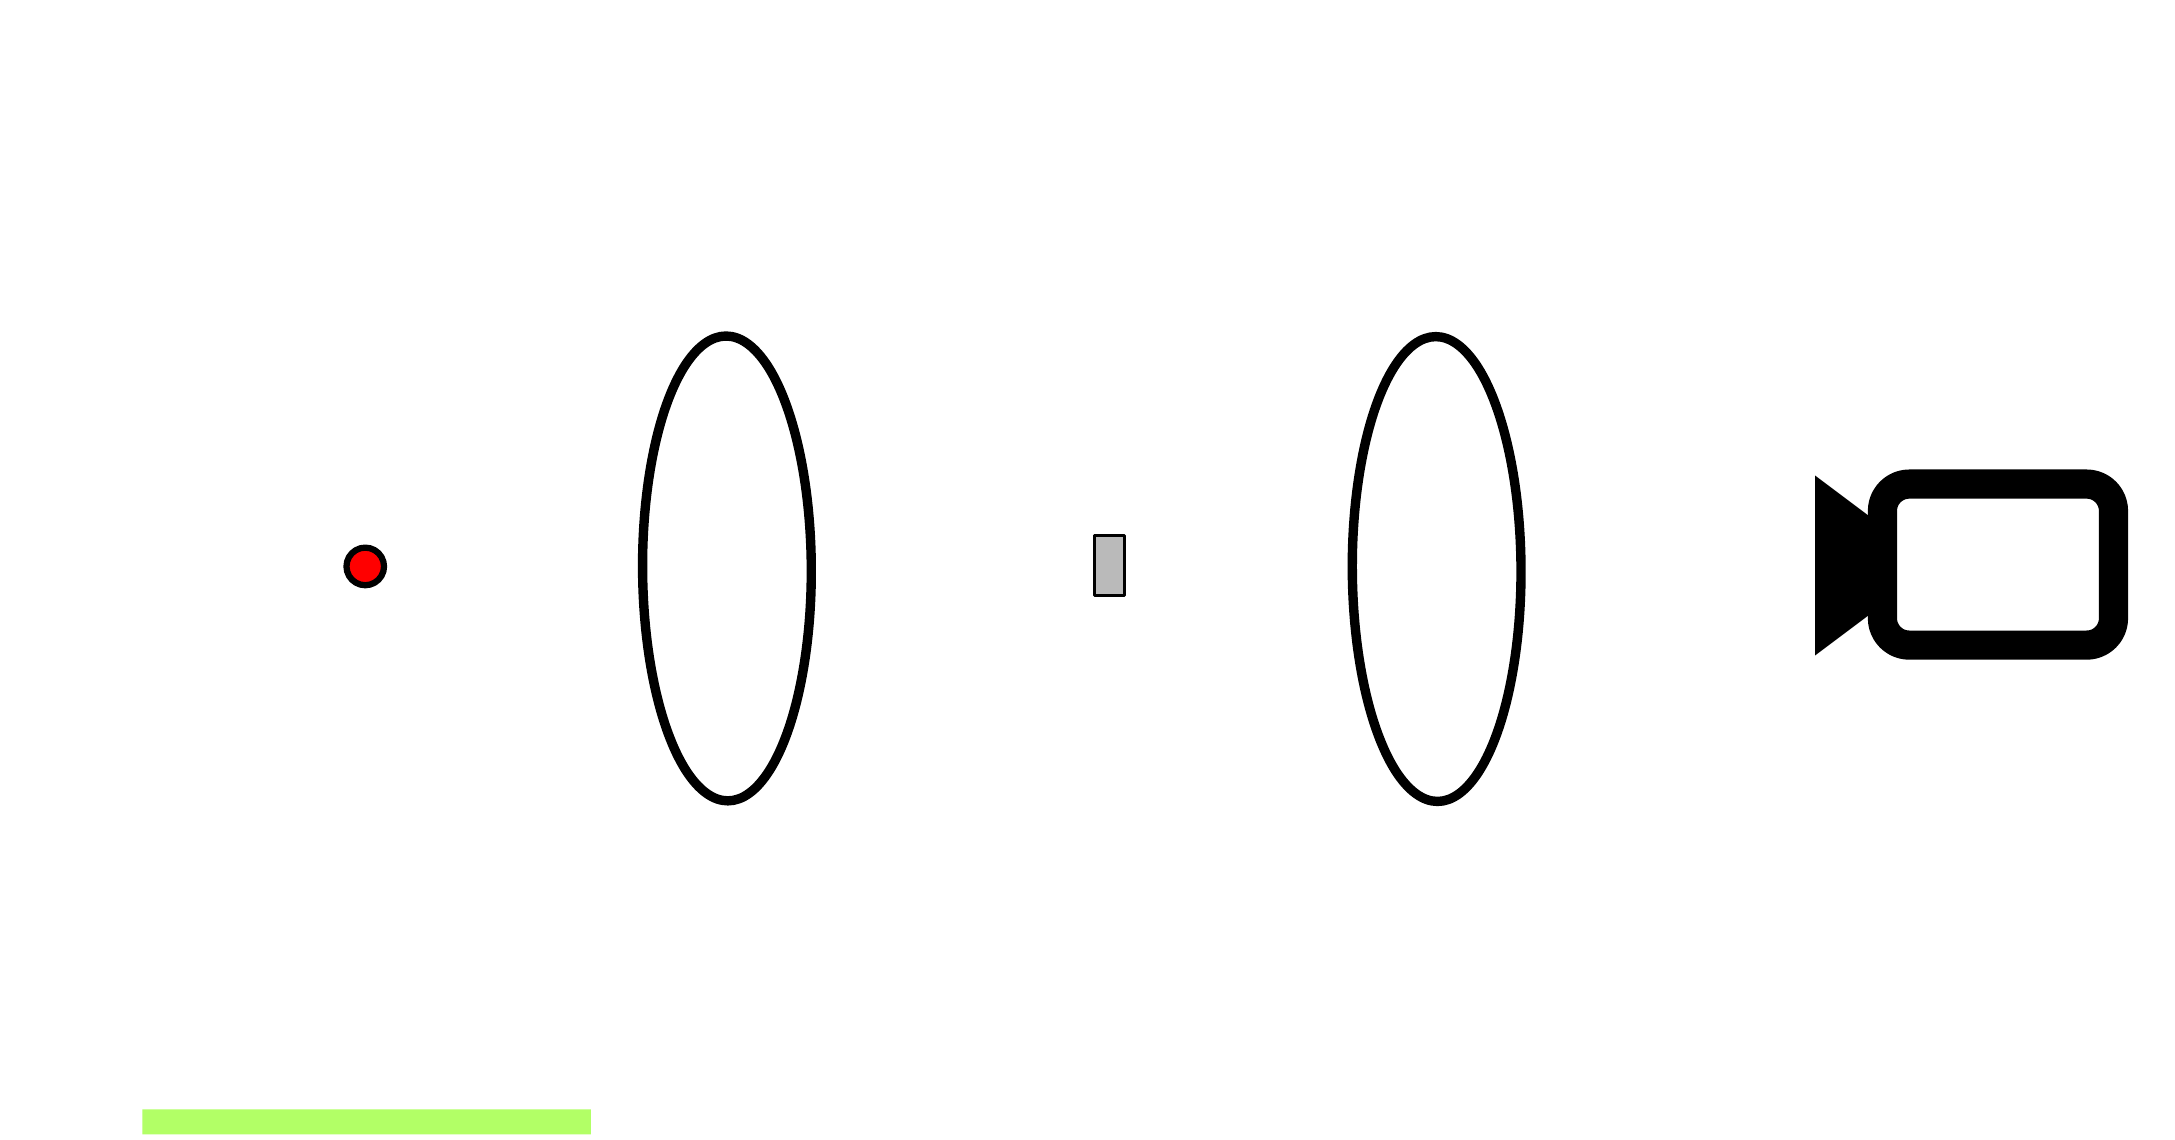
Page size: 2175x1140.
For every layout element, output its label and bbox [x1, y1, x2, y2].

text_box [346, 547, 385, 586]
text_box [1094, 535, 1125, 596]
text_box [1352, 336, 1522, 802]
text_box [1815, 475, 1876, 656]
text_box [642, 336, 812, 801]
text_box [1882, 484, 2114, 646]
